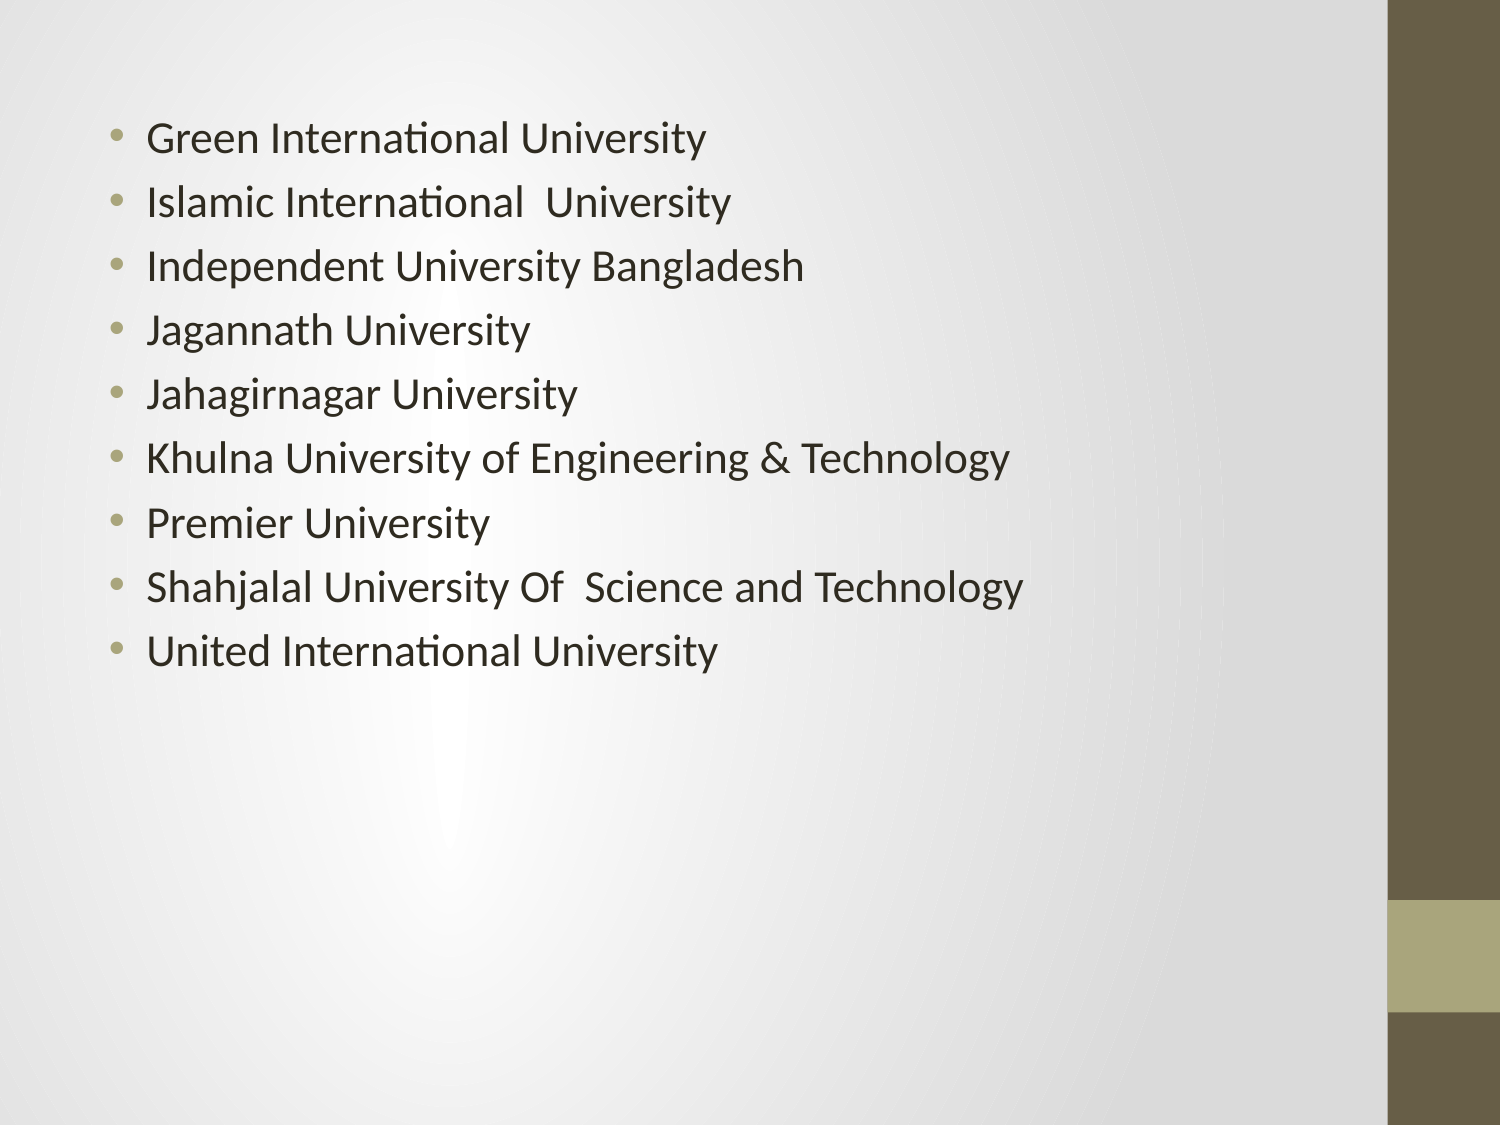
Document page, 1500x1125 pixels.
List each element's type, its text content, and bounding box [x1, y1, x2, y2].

list Green International University Islamic International University Independent University Bangladesh Jagannath University Jahagirnagar University Khulna University of Engineering & Technology Premier University Shahjalal University Of Science and Technology United International University [75, 99, 1325, 1050]
